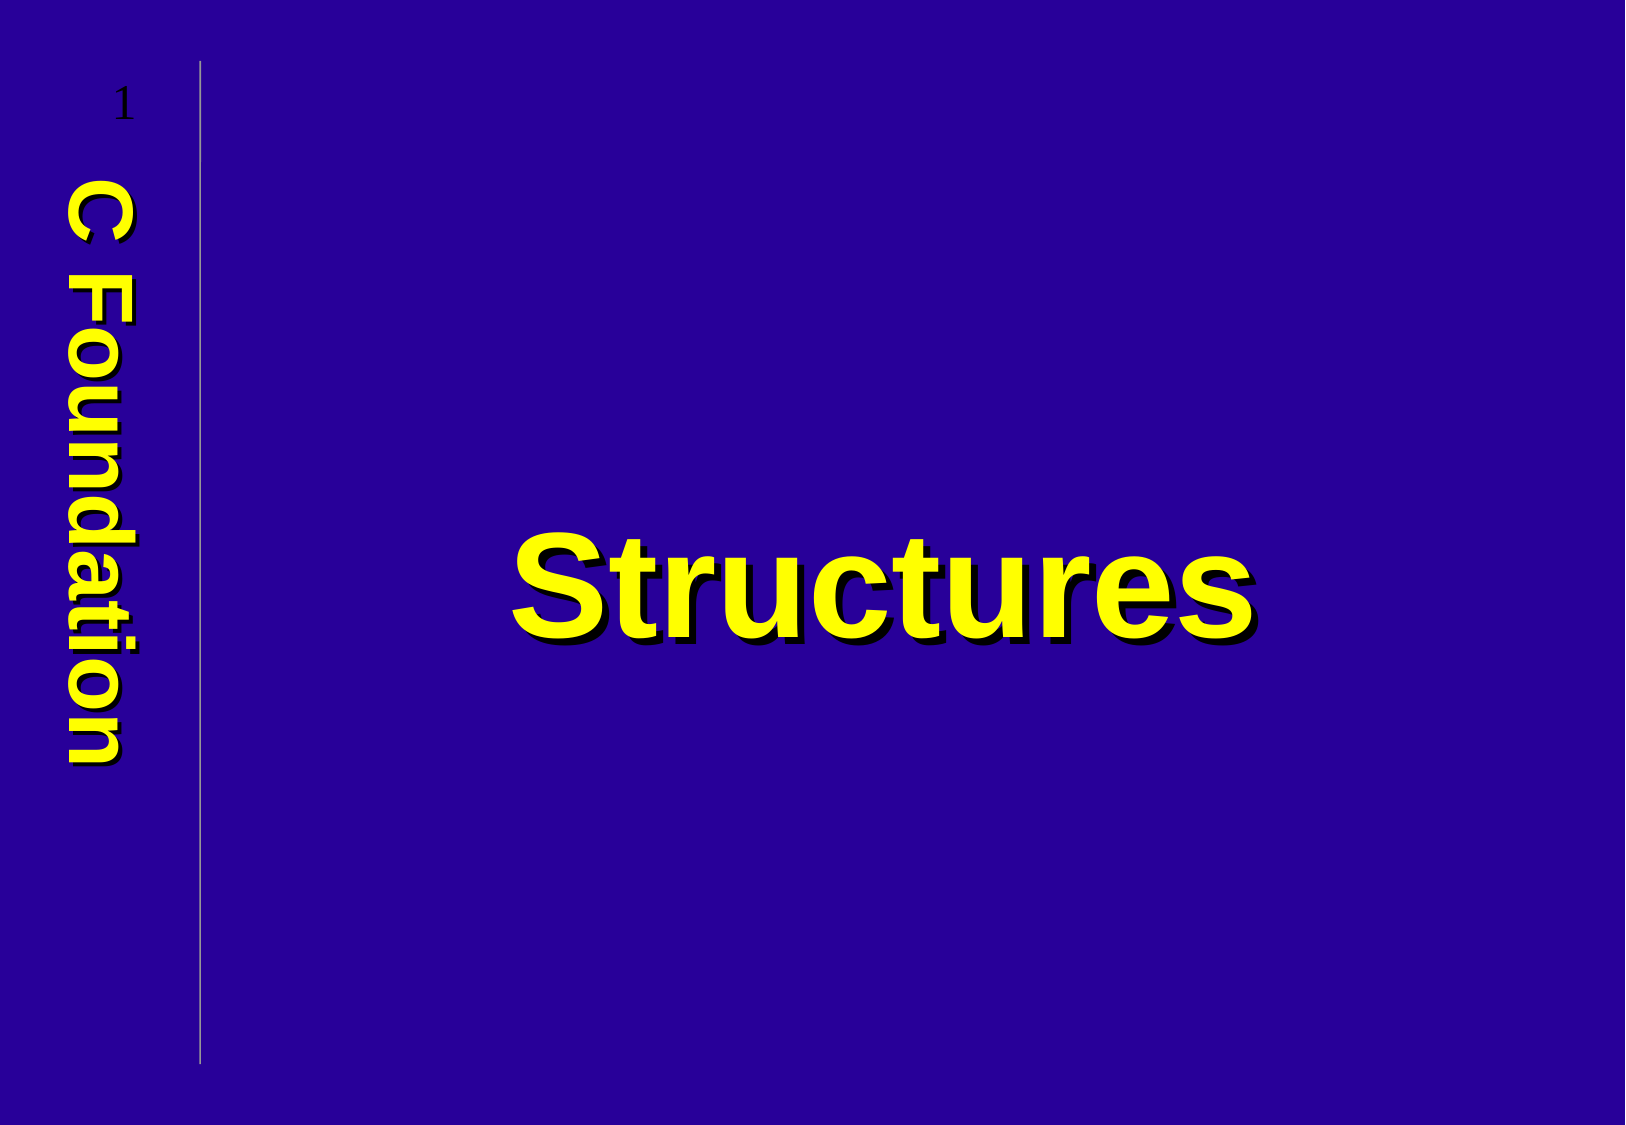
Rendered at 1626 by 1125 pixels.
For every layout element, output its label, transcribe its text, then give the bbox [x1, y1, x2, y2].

text_box Structures [493, 479, 1274, 676]
text_box C Foundation [37, 162, 176, 1063]
